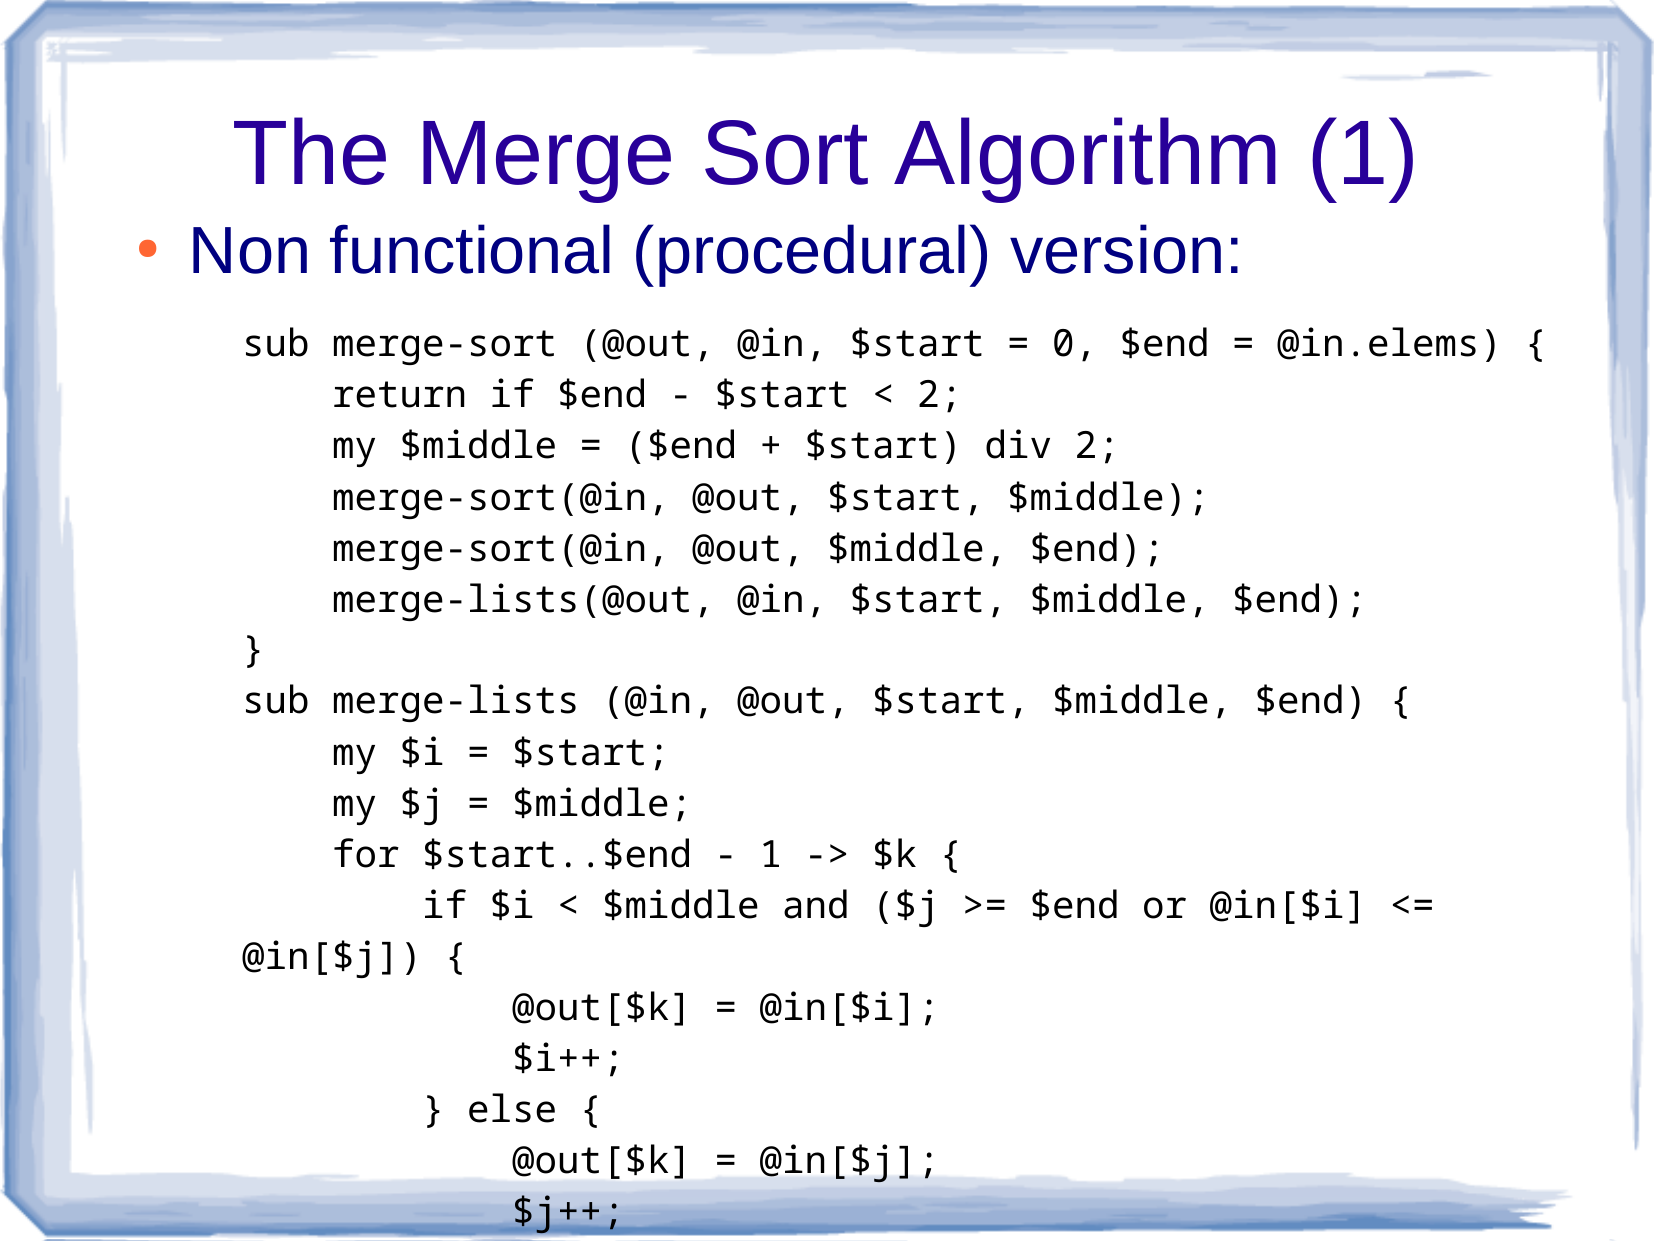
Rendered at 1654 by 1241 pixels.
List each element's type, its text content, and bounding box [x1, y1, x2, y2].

picture [0, 0, 1654, 1241]
title The Merge Sort Algorithm (1) [82, 49, 1571, 257]
list Non functional (procedural) version: sub merge-sort (@out, @in, $start = 0, $end = @in.elems) { return if $end - $start < 2; my $middle = ($end + $start) div 2; merge-sort(@in, @out, $start, $middle); merge-sort(@in, @out, $middle, $end); merge-lists(@out, @in, $start, $middle, $end); } sub merge-lists (@in, @out, $start, $middle, $end) { my $i = $start; my $j = $middle; for $start..$end - 1 -> $k { if $i < $middle and ($j >= $end or @in[$i] <= @in[$j]) { @out[$k] = @in[$i]; $i++; } else { @out[$k] = @in[$j]; $j++; } } } [118, 212, 1571, 1197]
